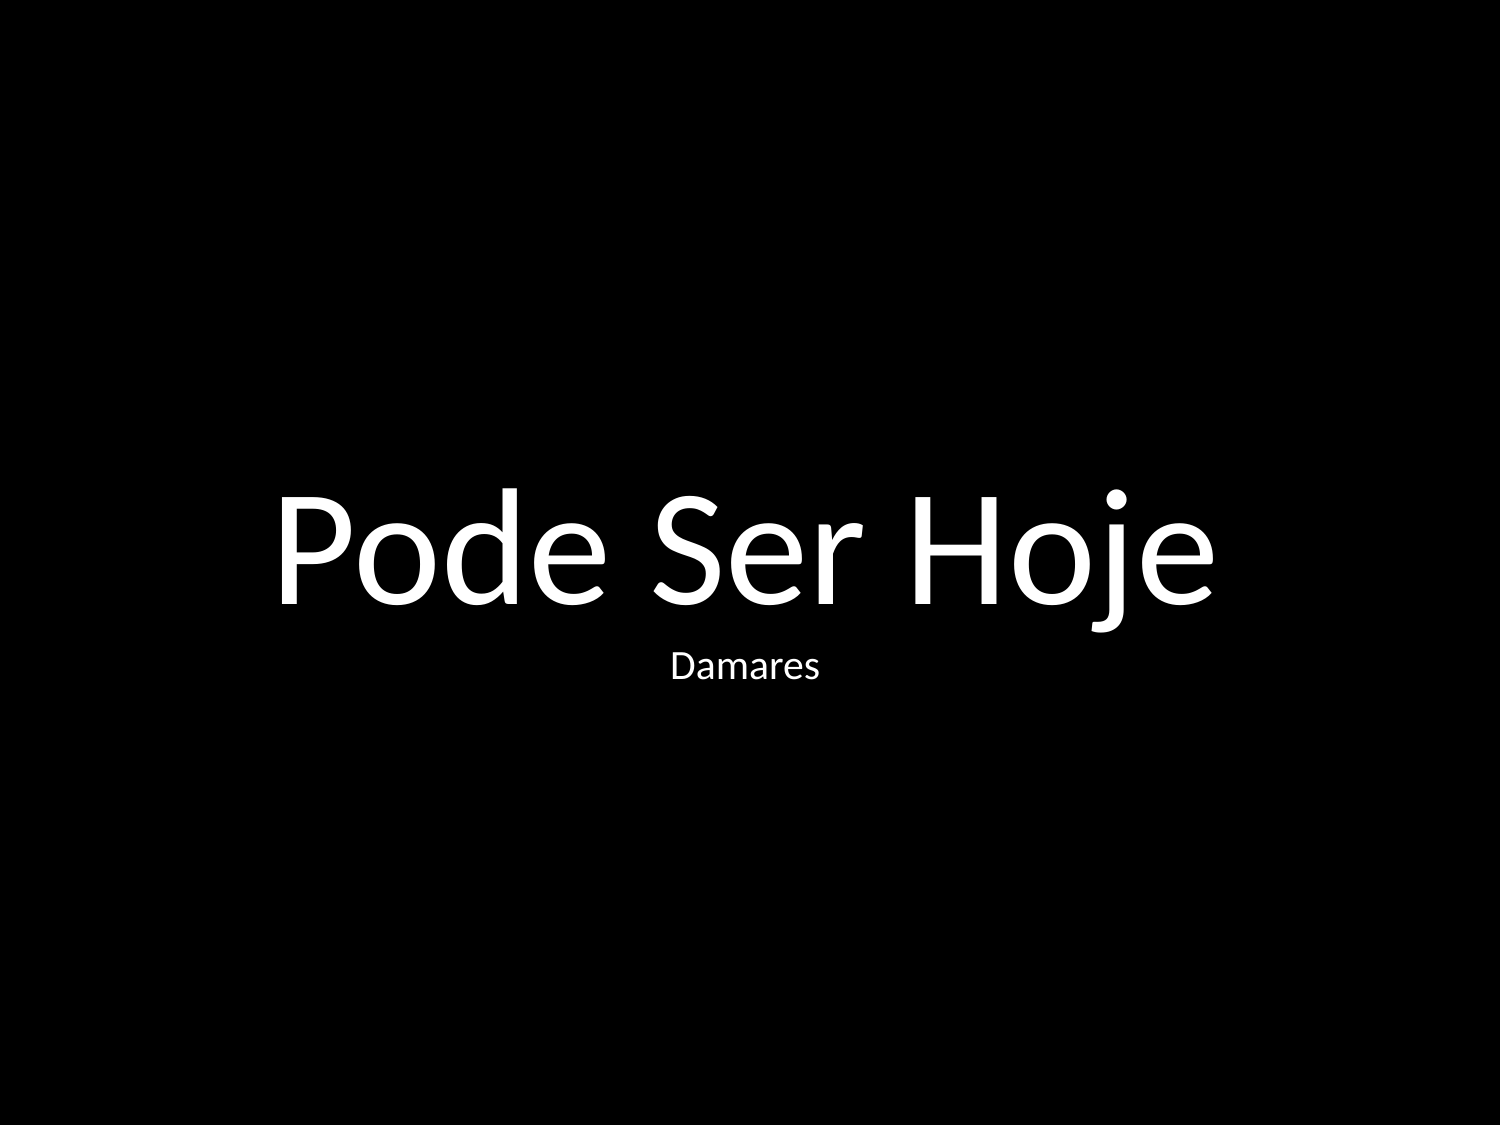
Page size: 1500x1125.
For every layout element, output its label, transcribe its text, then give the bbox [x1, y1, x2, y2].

title Pode Ser Hoje Damares [58, 35, 1432, 1090]
